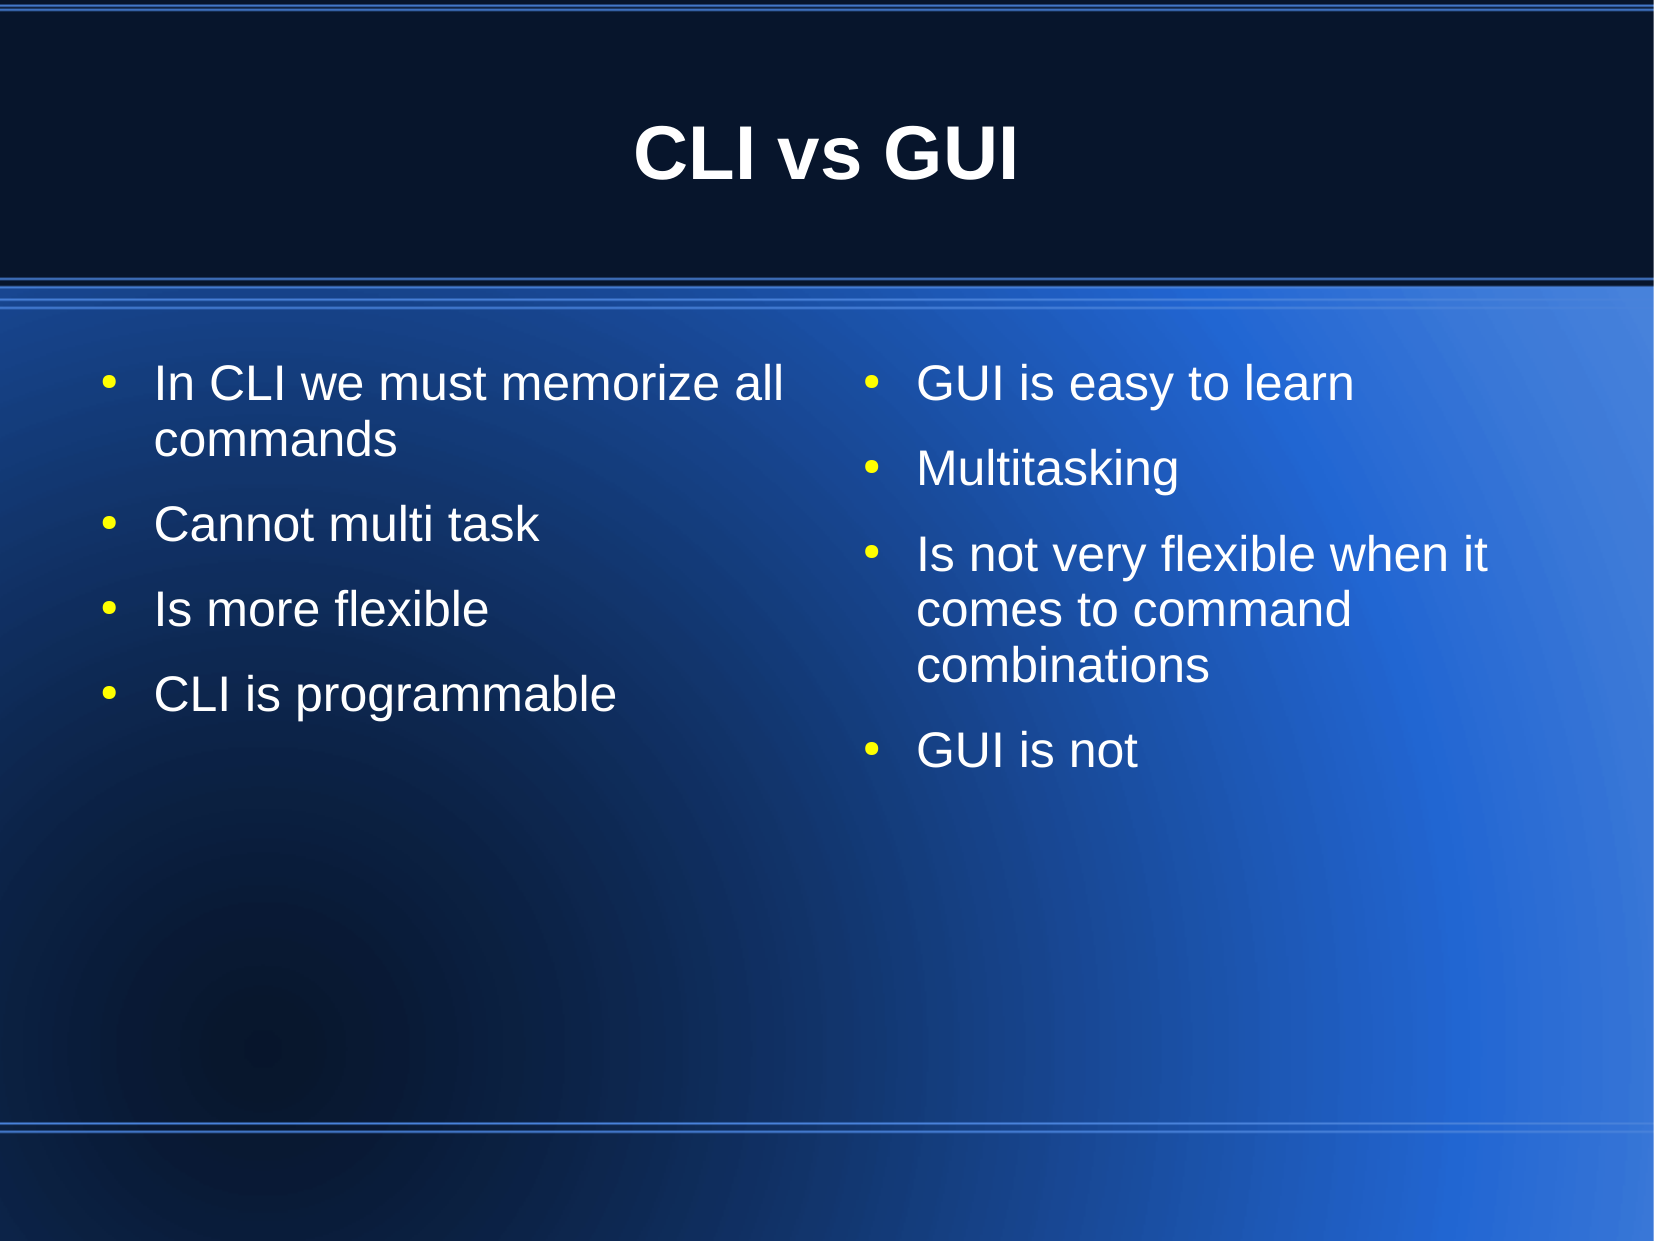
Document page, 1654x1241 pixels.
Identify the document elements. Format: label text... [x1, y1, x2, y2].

list GUI is easy to learn Multitasking Is not very flexible when it comes to command combinations GUI is not [845, 355, 1572, 1075]
list In CLI we must memorize all commands Cannot multi task Is more flexible CLI is programmable [82, 355, 809, 1075]
title CLI vs GUI [82, 49, 1571, 257]
picture [0, 0, 1654, 1241]
